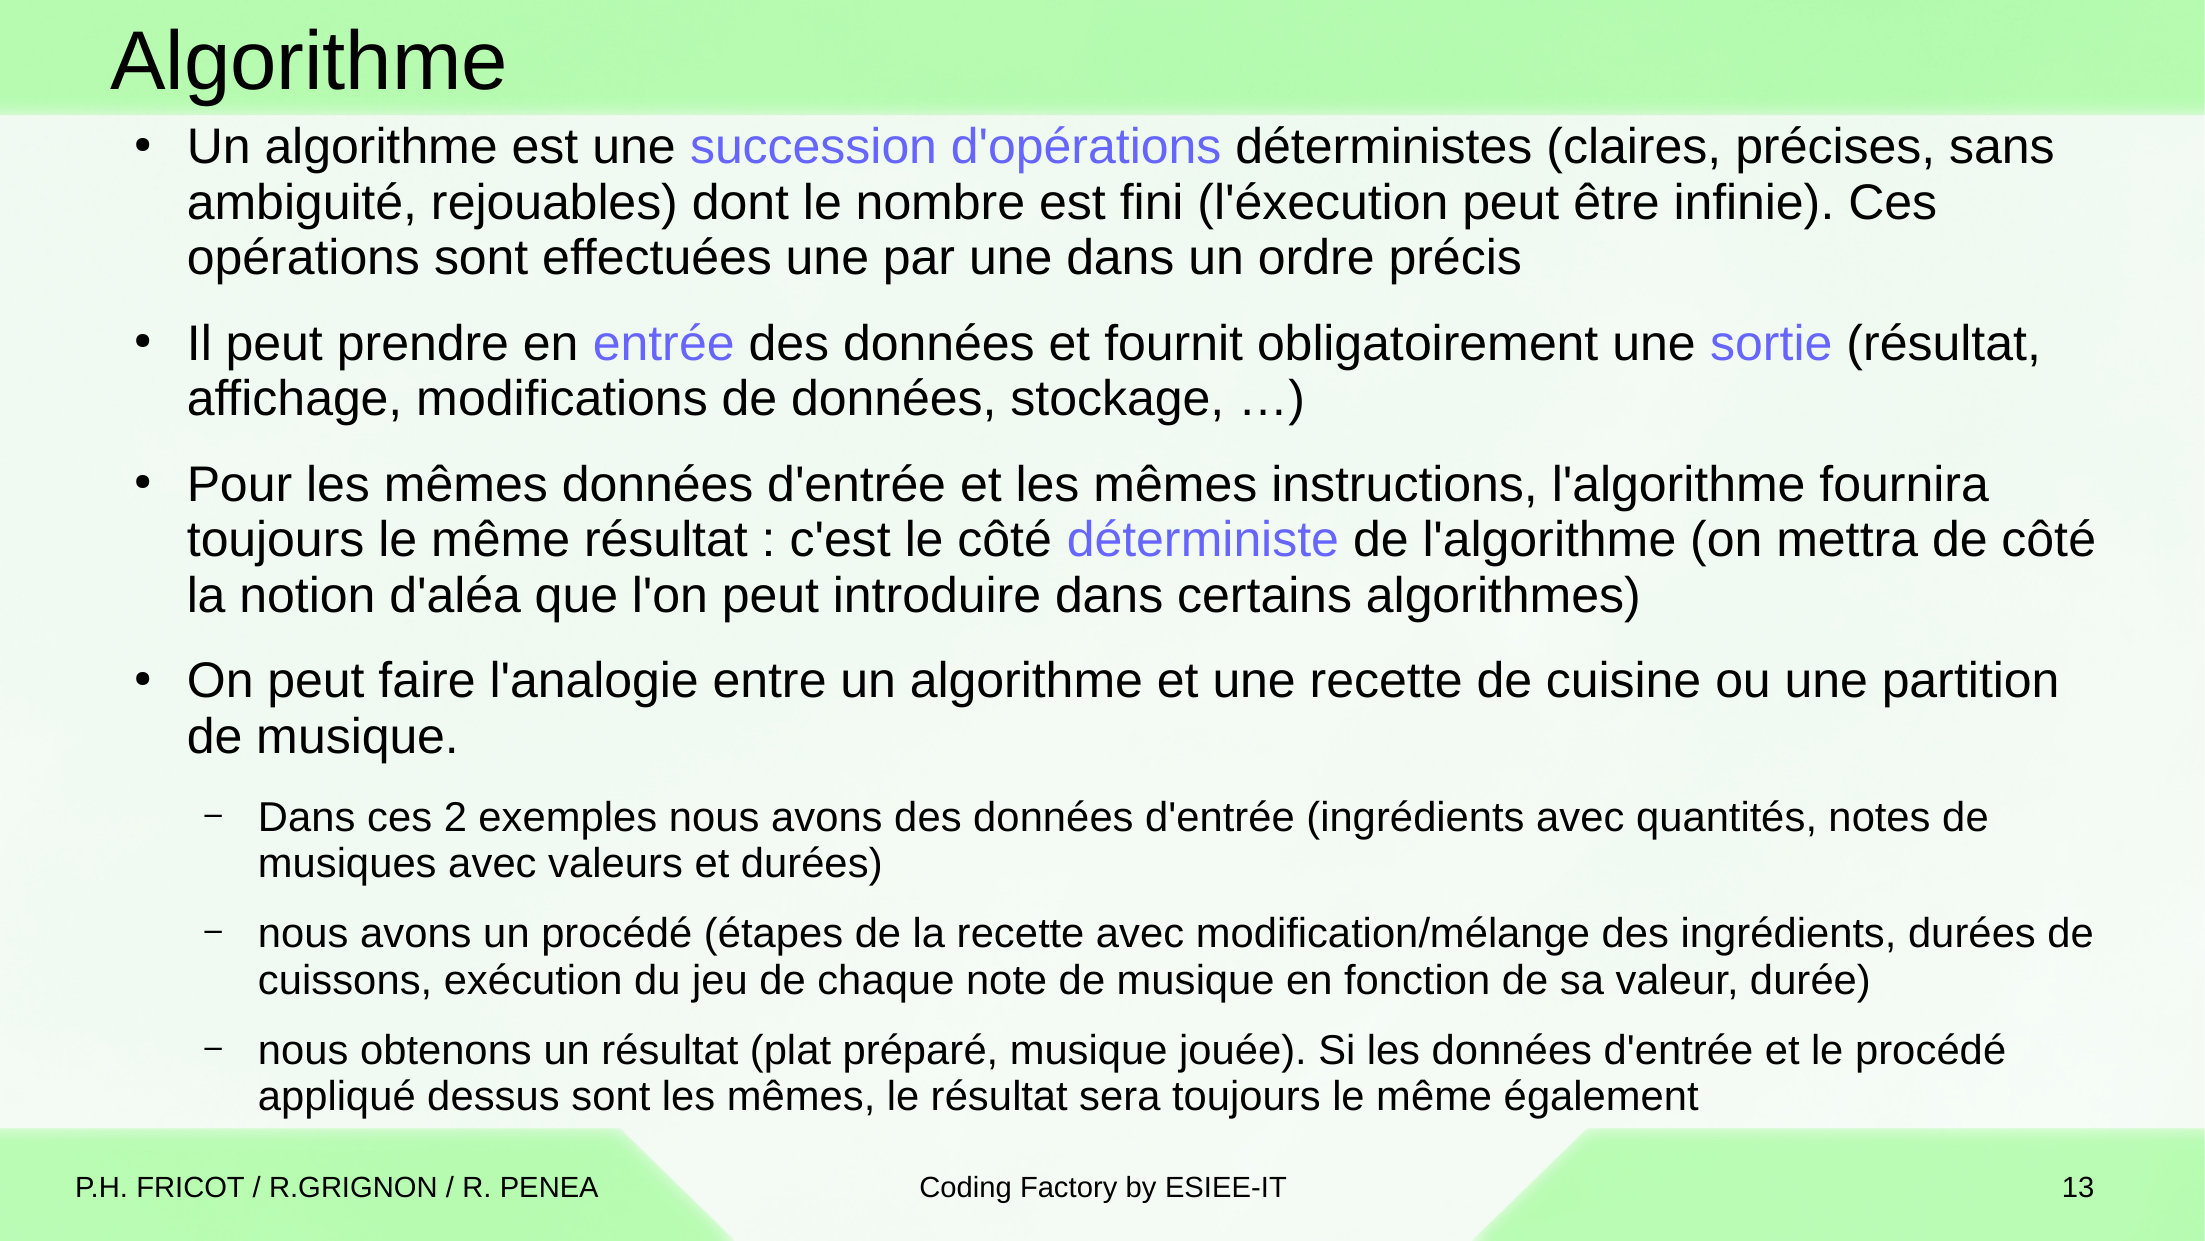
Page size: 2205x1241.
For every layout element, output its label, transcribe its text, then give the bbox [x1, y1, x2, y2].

title Algorithme [110, 49, 2095, 257]
list Un algorithme est une succession d'opérations déterministes (claires, précises, sans ambiguité, rejouables) dont le nombre est fini (l'éxecution peut être infinie). Ces opérations sont effectuées une par une dans un ordre précis Il peut prendre en entrée des données et fournit obligatoirement une sortie (résultat, affichage, modifications de données, stockage, …) Pour les mêmes données d'entrée et les mêmes instructions, l'algorithme fournira toujours le même résultat : c'est le côté déterministe de l'algorithme (on mettra de côté la notion d'aléa que l'on peut introduire dans certains algorithmes) On peut faire l'analogie entre un algorithme et une recette de cuisine ou une partition de musique. Dans ces 2 exemples nous avons des données d'entrée (ingrédients avec quantités, notes de musiques avec valeurs et durées) nous avons un procédé (étapes de la recette avec modification/mélange des ingrédients, durées de cuissons, exécution du jeu de chaque note de musique en fonction de sa valeur, durée) nous obtenons un résultat (plat préparé, musique jouée). Si les données d'entrée et le procédé appliqué dessus sont les mêmes, le résultat sera toujours le même également [116, 188, 2101, 1122]
picture [0, 0, 2205, 1241]
